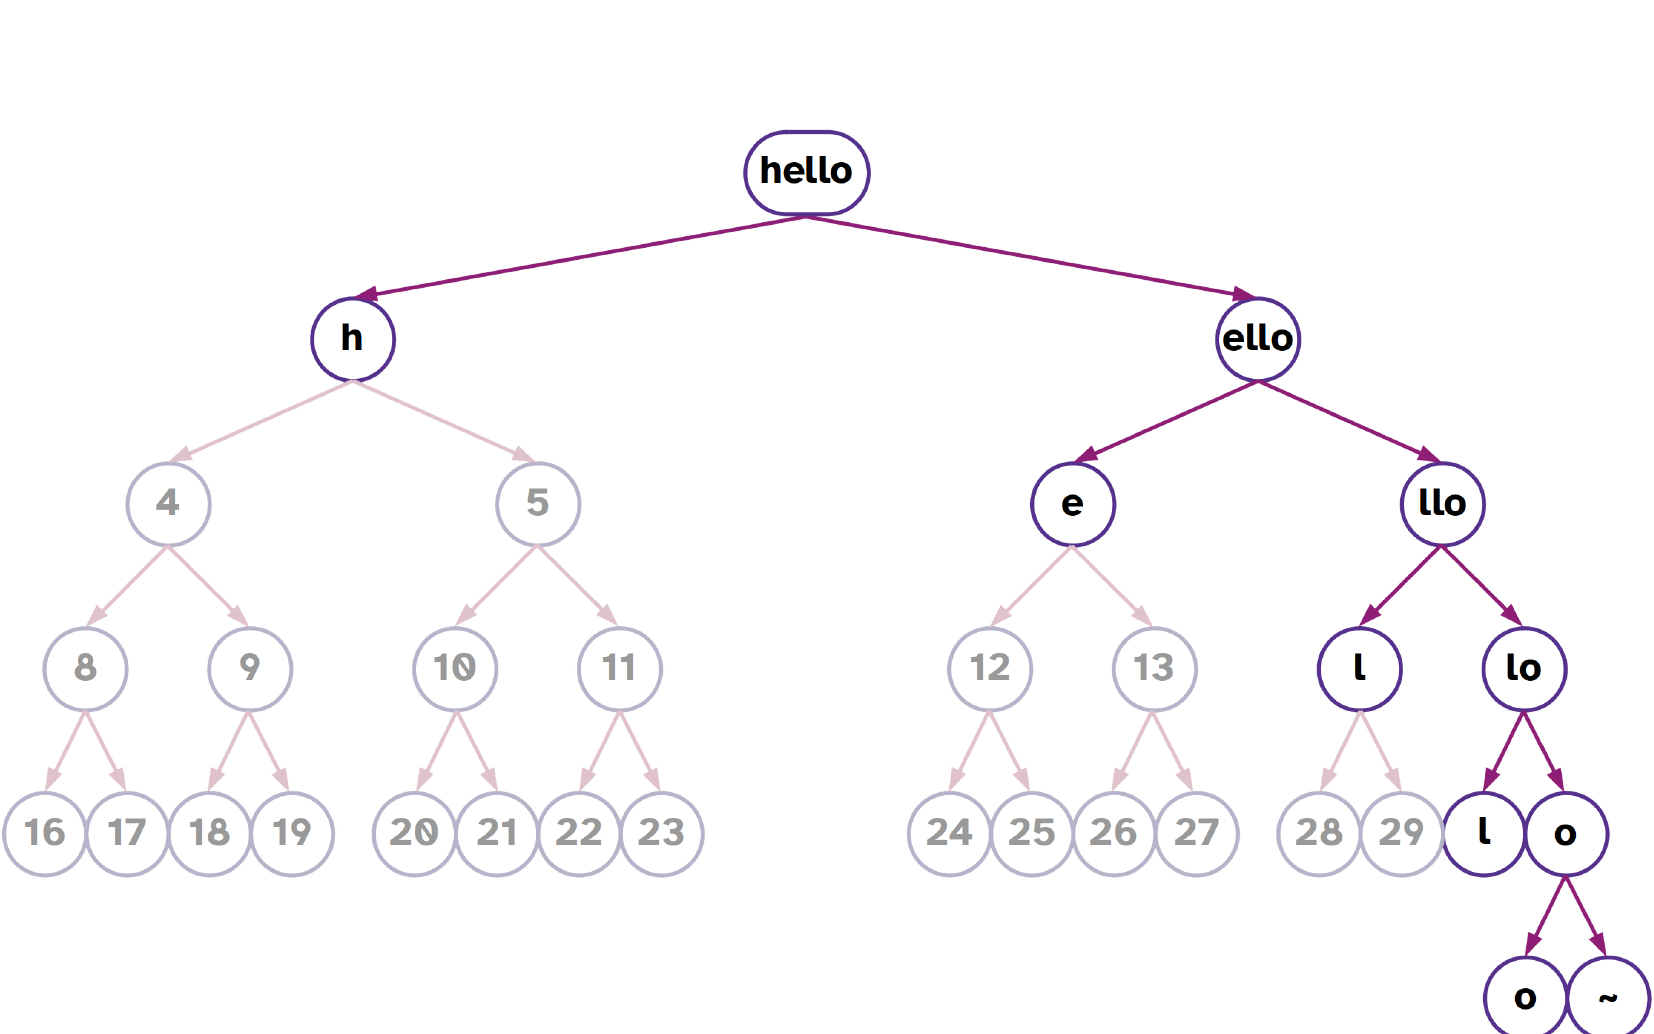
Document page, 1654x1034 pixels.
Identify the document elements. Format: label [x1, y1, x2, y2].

picture [0, 128, 1653, 1034]
